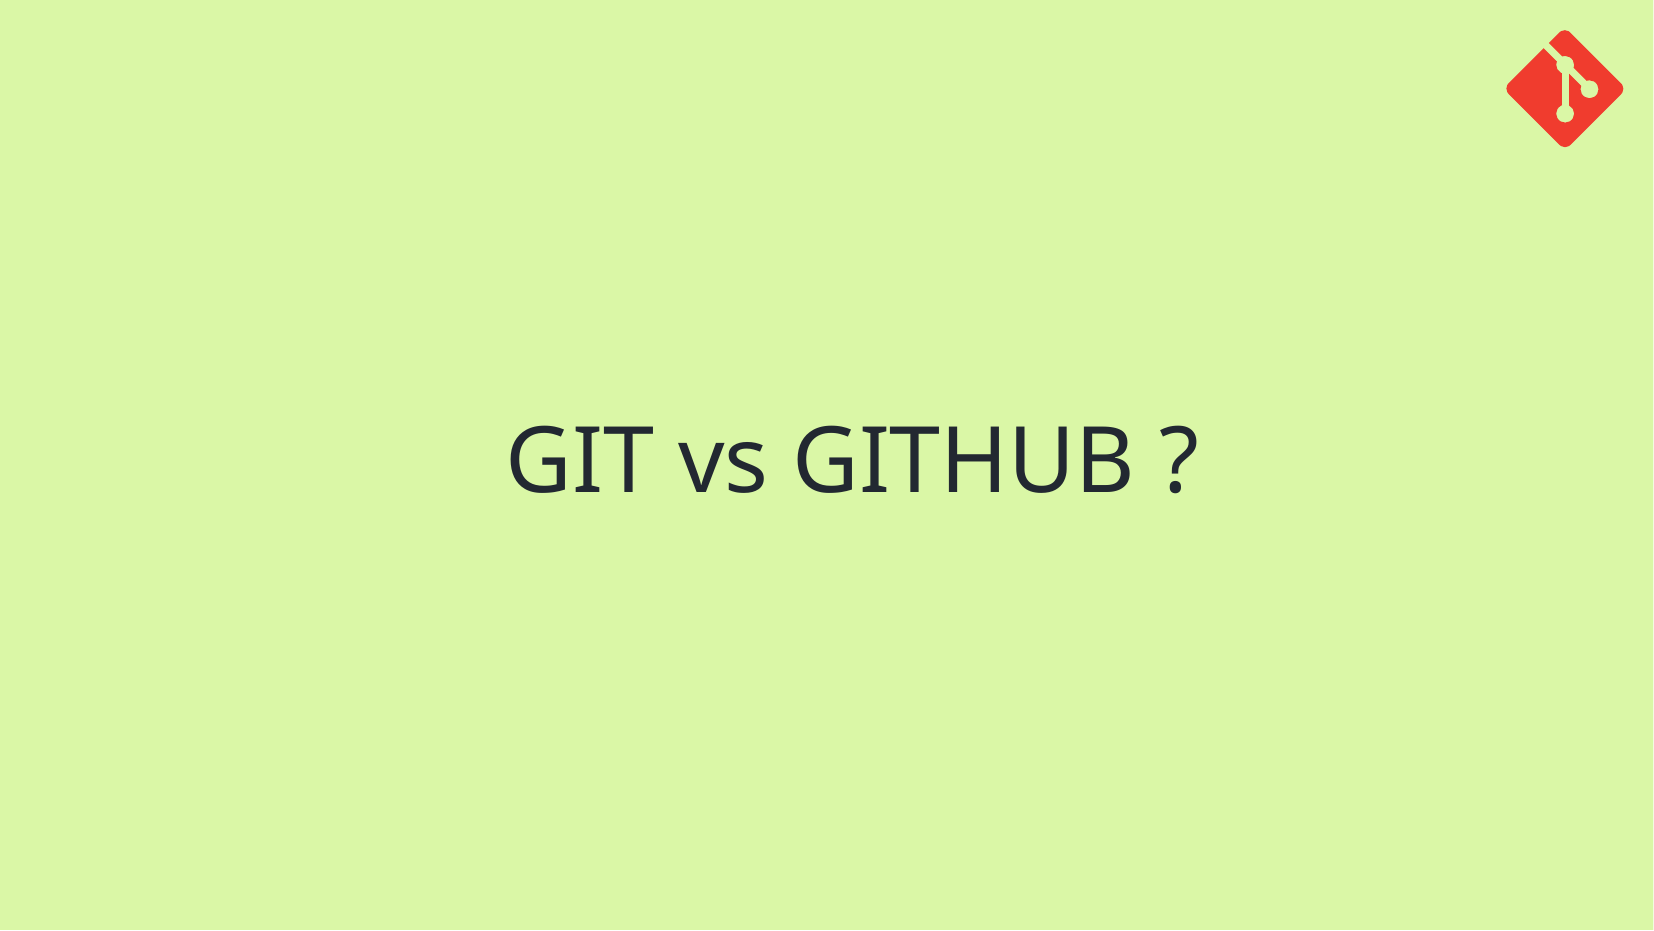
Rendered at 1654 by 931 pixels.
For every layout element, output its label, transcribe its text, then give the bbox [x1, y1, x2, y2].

picture [1505, 29, 1625, 148]
title GIT vs GITHUB ? [169, 116, 1536, 798]
